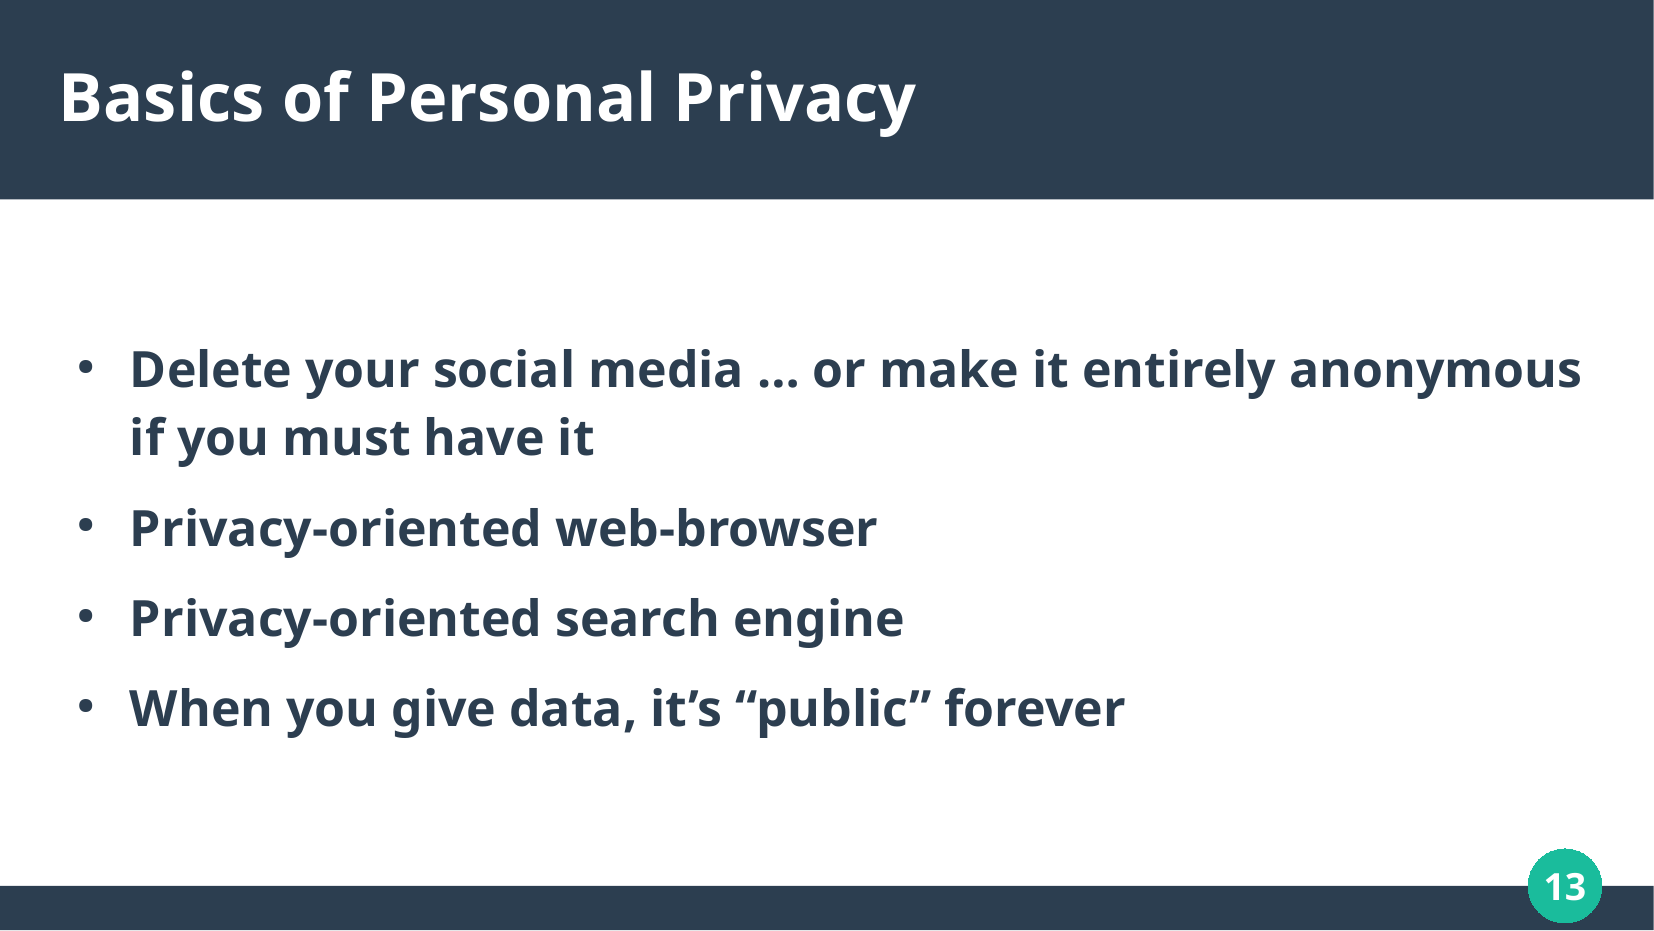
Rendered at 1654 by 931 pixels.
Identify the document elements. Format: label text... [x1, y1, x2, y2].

title Basics of Personal Privacy [59, 37, 1595, 155]
list Delete your social media … or make it entirely anonymous if you must have it Privacy-oriented web-browser Privacy-oriented search engine When you give data, it’s “public” forever [59, 243, 1595, 864]
